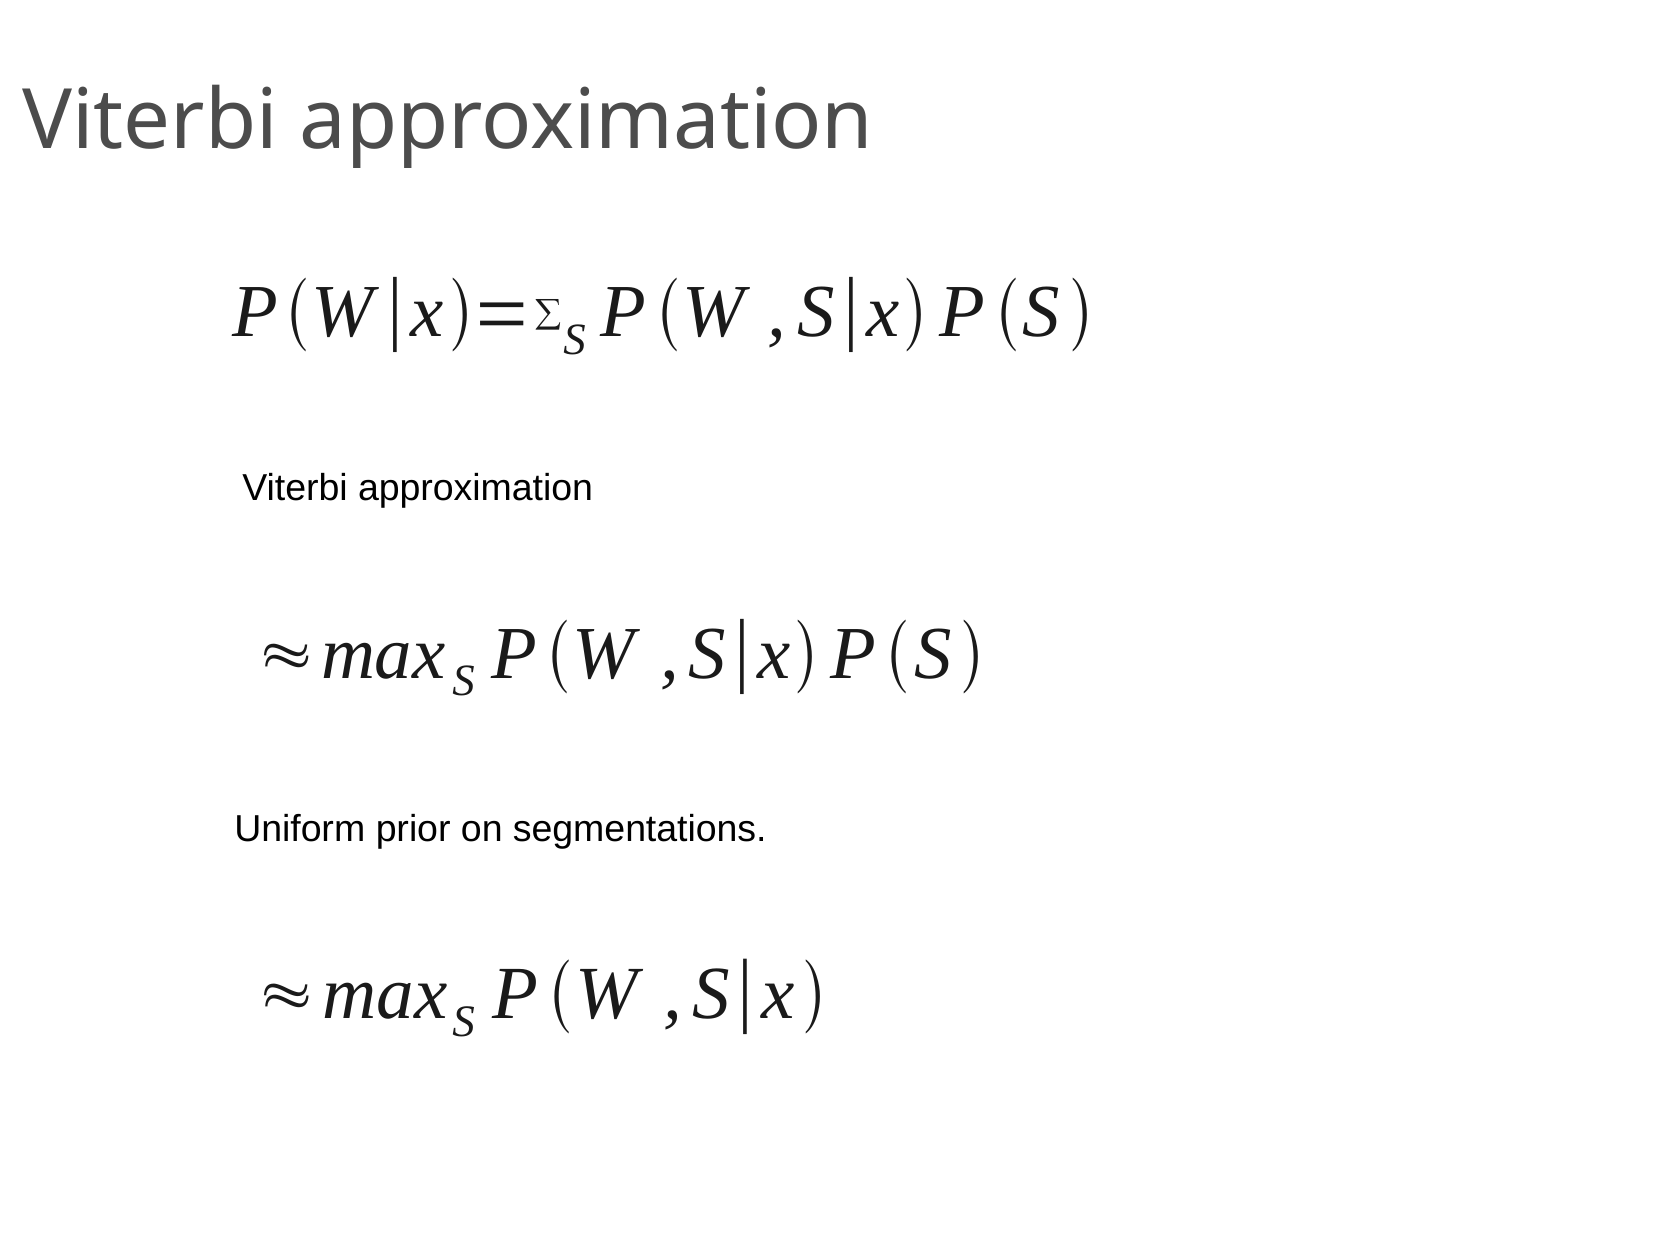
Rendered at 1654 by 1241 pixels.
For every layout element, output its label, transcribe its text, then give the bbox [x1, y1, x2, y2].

text_box Viterbi approximation [227, 458, 1508, 516]
chart [219, 610, 990, 705]
chart [219, 269, 1099, 365]
title Viterbi approximation [22, 26, 1654, 205]
text_box Uniform prior on segmentations. [219, 799, 1440, 857]
chart [219, 951, 831, 1046]
